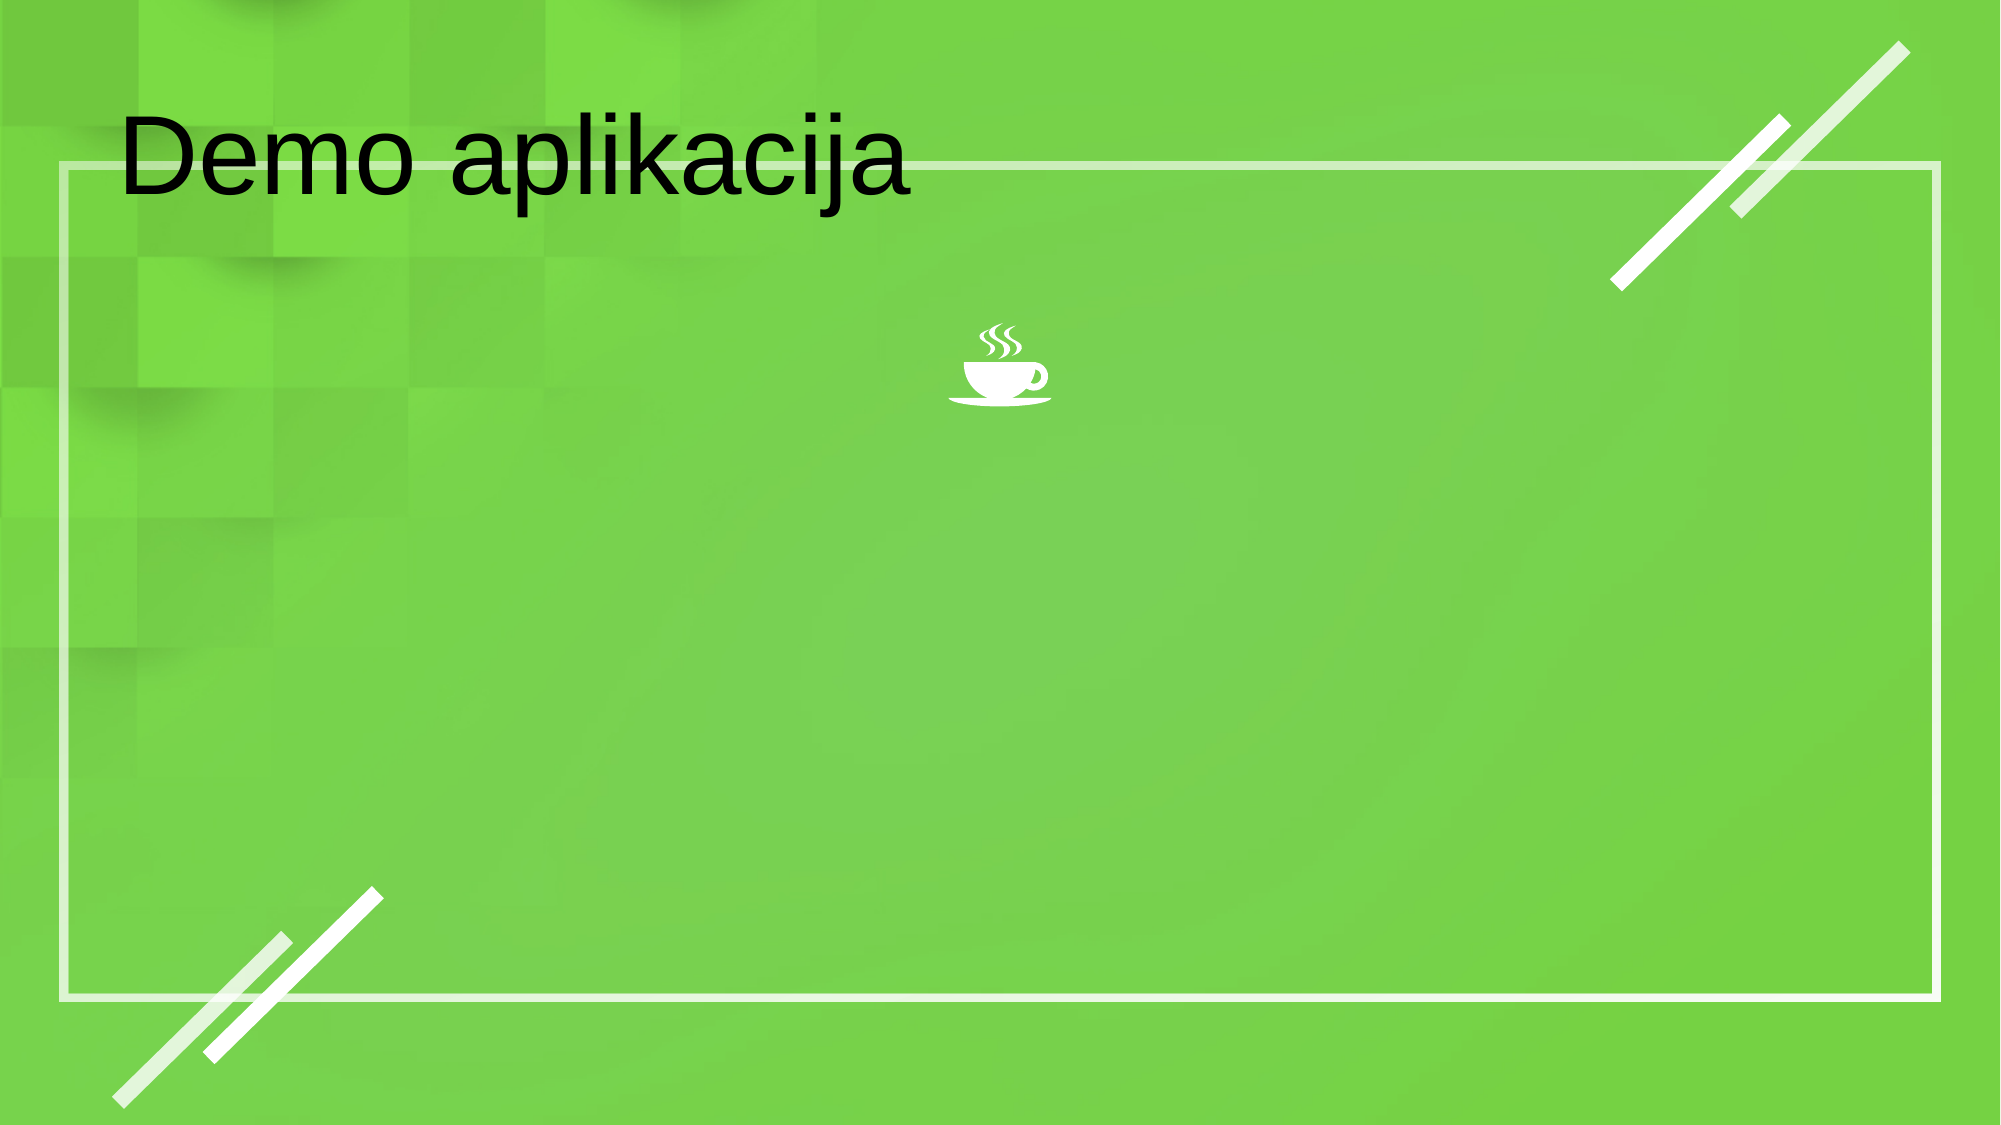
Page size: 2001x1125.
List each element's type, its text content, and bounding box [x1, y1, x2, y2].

text_box [948, 362, 1052, 407]
text_box [1003, 325, 1022, 356]
text_box [979, 323, 1011, 360]
picture [0, 0, 2001, 1125]
text_box [59, 40, 1941, 1109]
text_box Demo aplikacija [102, 74, 1118, 225]
